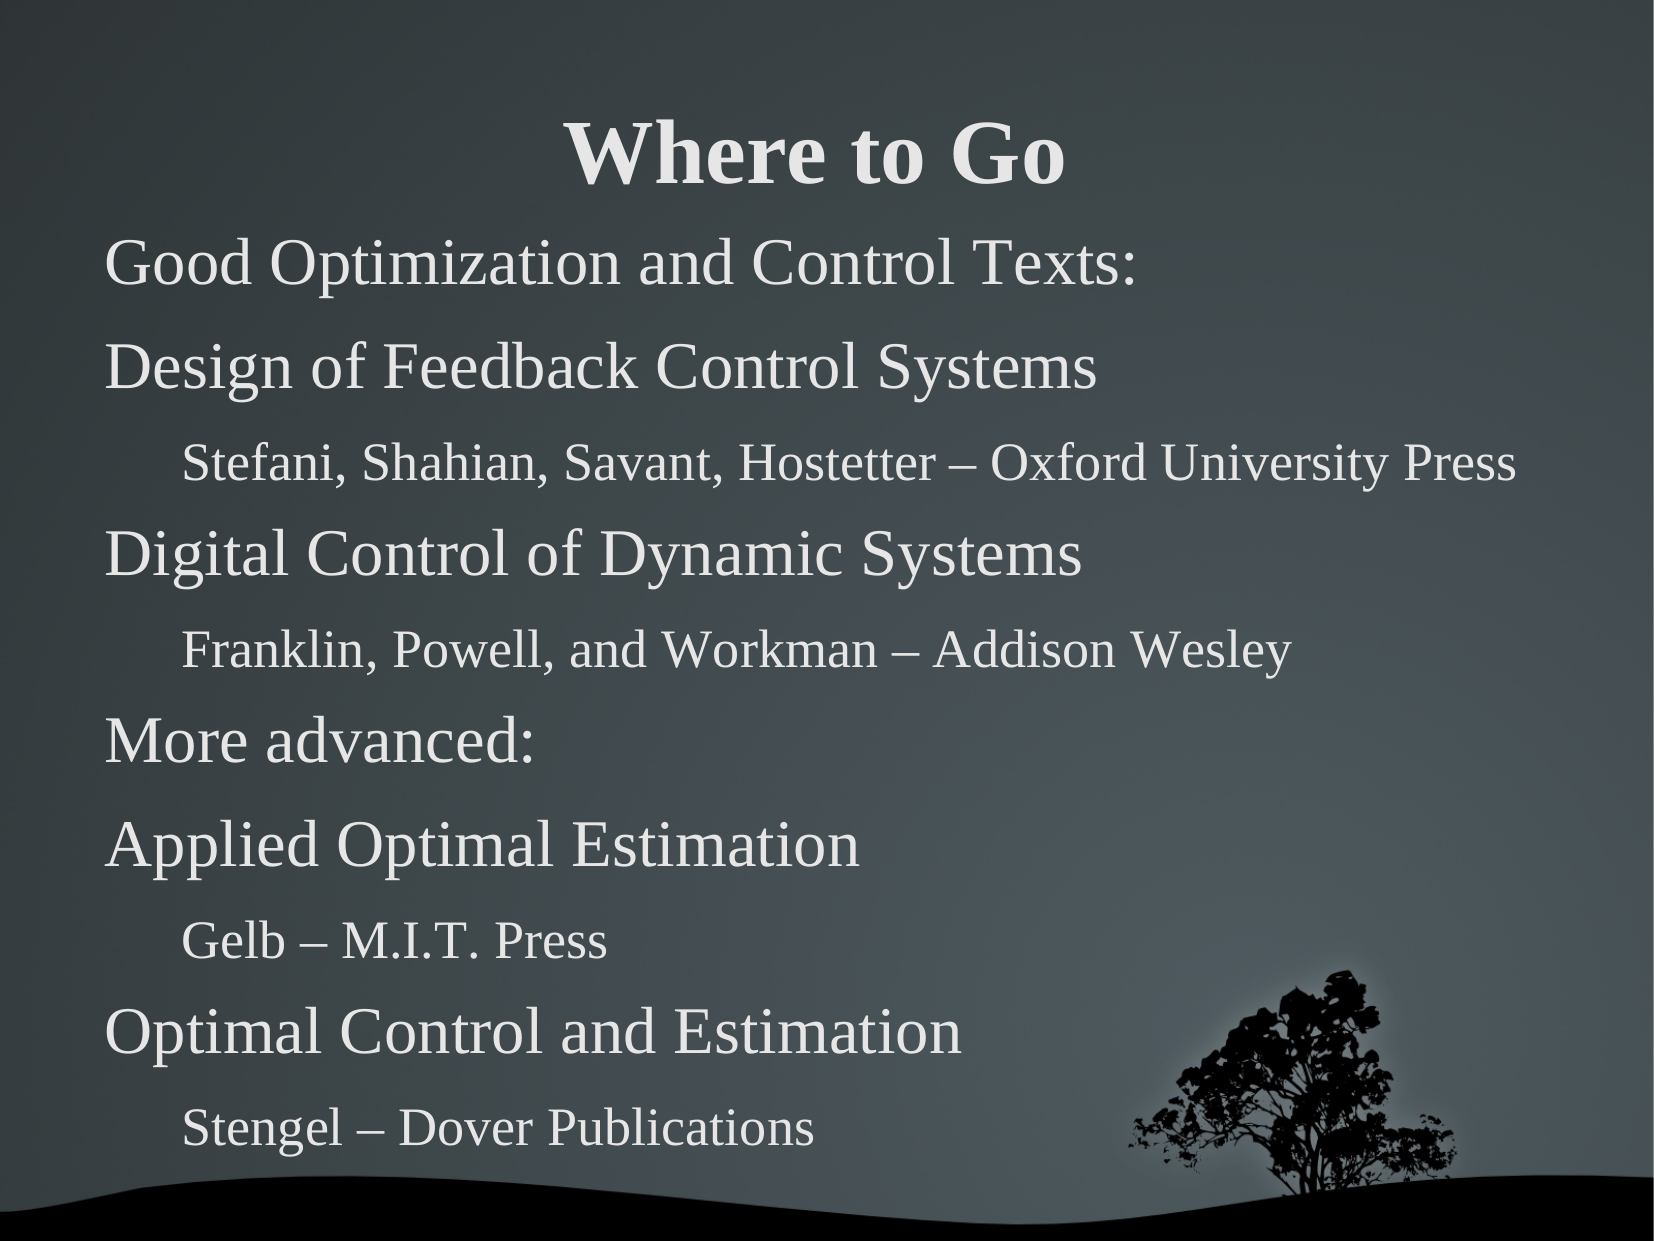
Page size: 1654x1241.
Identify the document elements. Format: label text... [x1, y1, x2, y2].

title Where to Go [82, 56, 1571, 250]
list Good Optimization and Control Texts: Design of Feedback Control Systems Stefani, Shahian, Savant, Hostetter – Oxford University Press Digital Control of Dynamic Systems Franklin, Powell, and Workman – Addison Wesley More advanced: Applied Optimal Estimation Gelb – M.I.T. Press Optimal Control and Estimation Stengel – Dover Publications [86, 225, 1576, 1162]
picture [0, 0, 1654, 1241]
